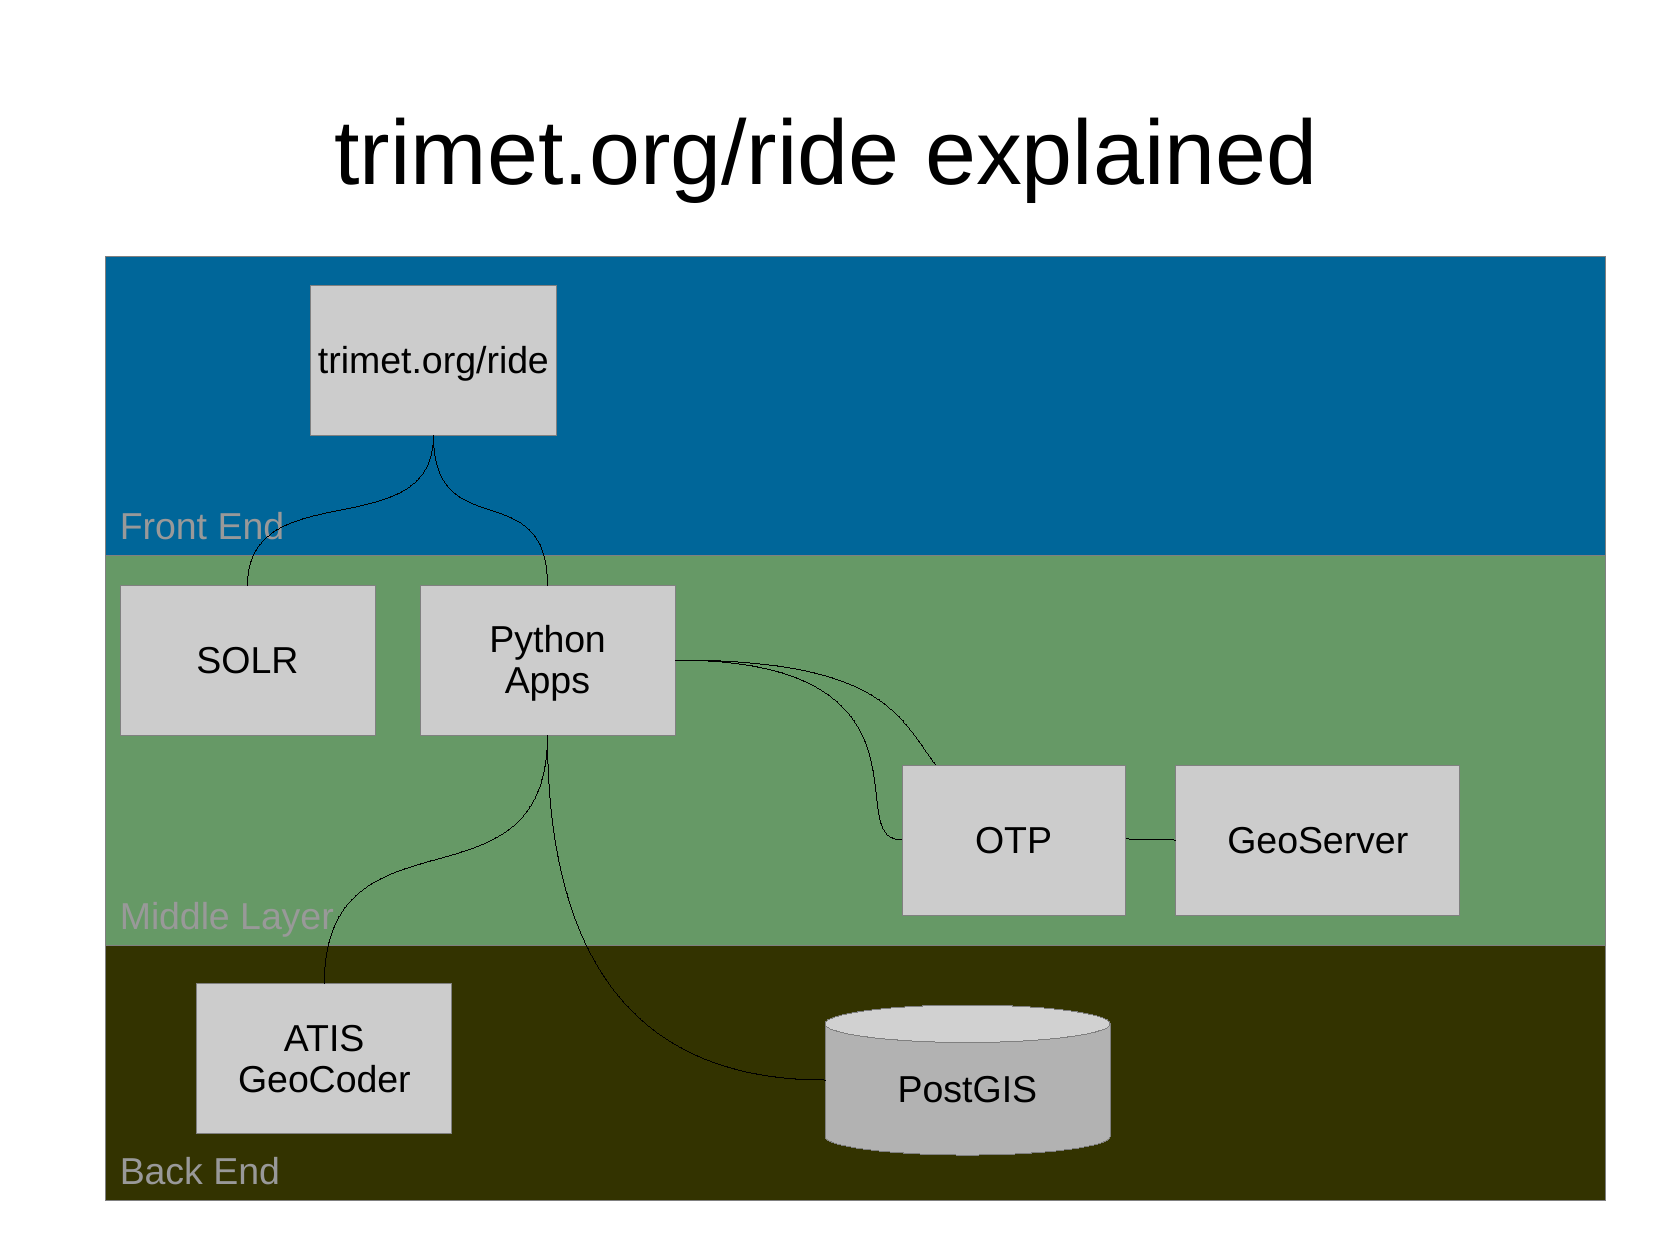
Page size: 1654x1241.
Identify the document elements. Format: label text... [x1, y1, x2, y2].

text_box OTP [902, 765, 1126, 916]
text_box Back End [105, 946, 1606, 1201]
title trimet.org/ride explained [82, 49, 1571, 257]
text_box GeoServer [1175, 765, 1460, 916]
text_box PostGIS [825, 1024, 1111, 1156]
text_box Python Apps [420, 585, 676, 736]
text_box trimet.org/ride [310, 285, 557, 436]
text_box Middle Layer [105, 556, 1606, 946]
text_box SOLR [120, 585, 376, 736]
text_box ATIS GeoCoder [196, 983, 452, 1134]
text_box Front End [105, 256, 1606, 556]
